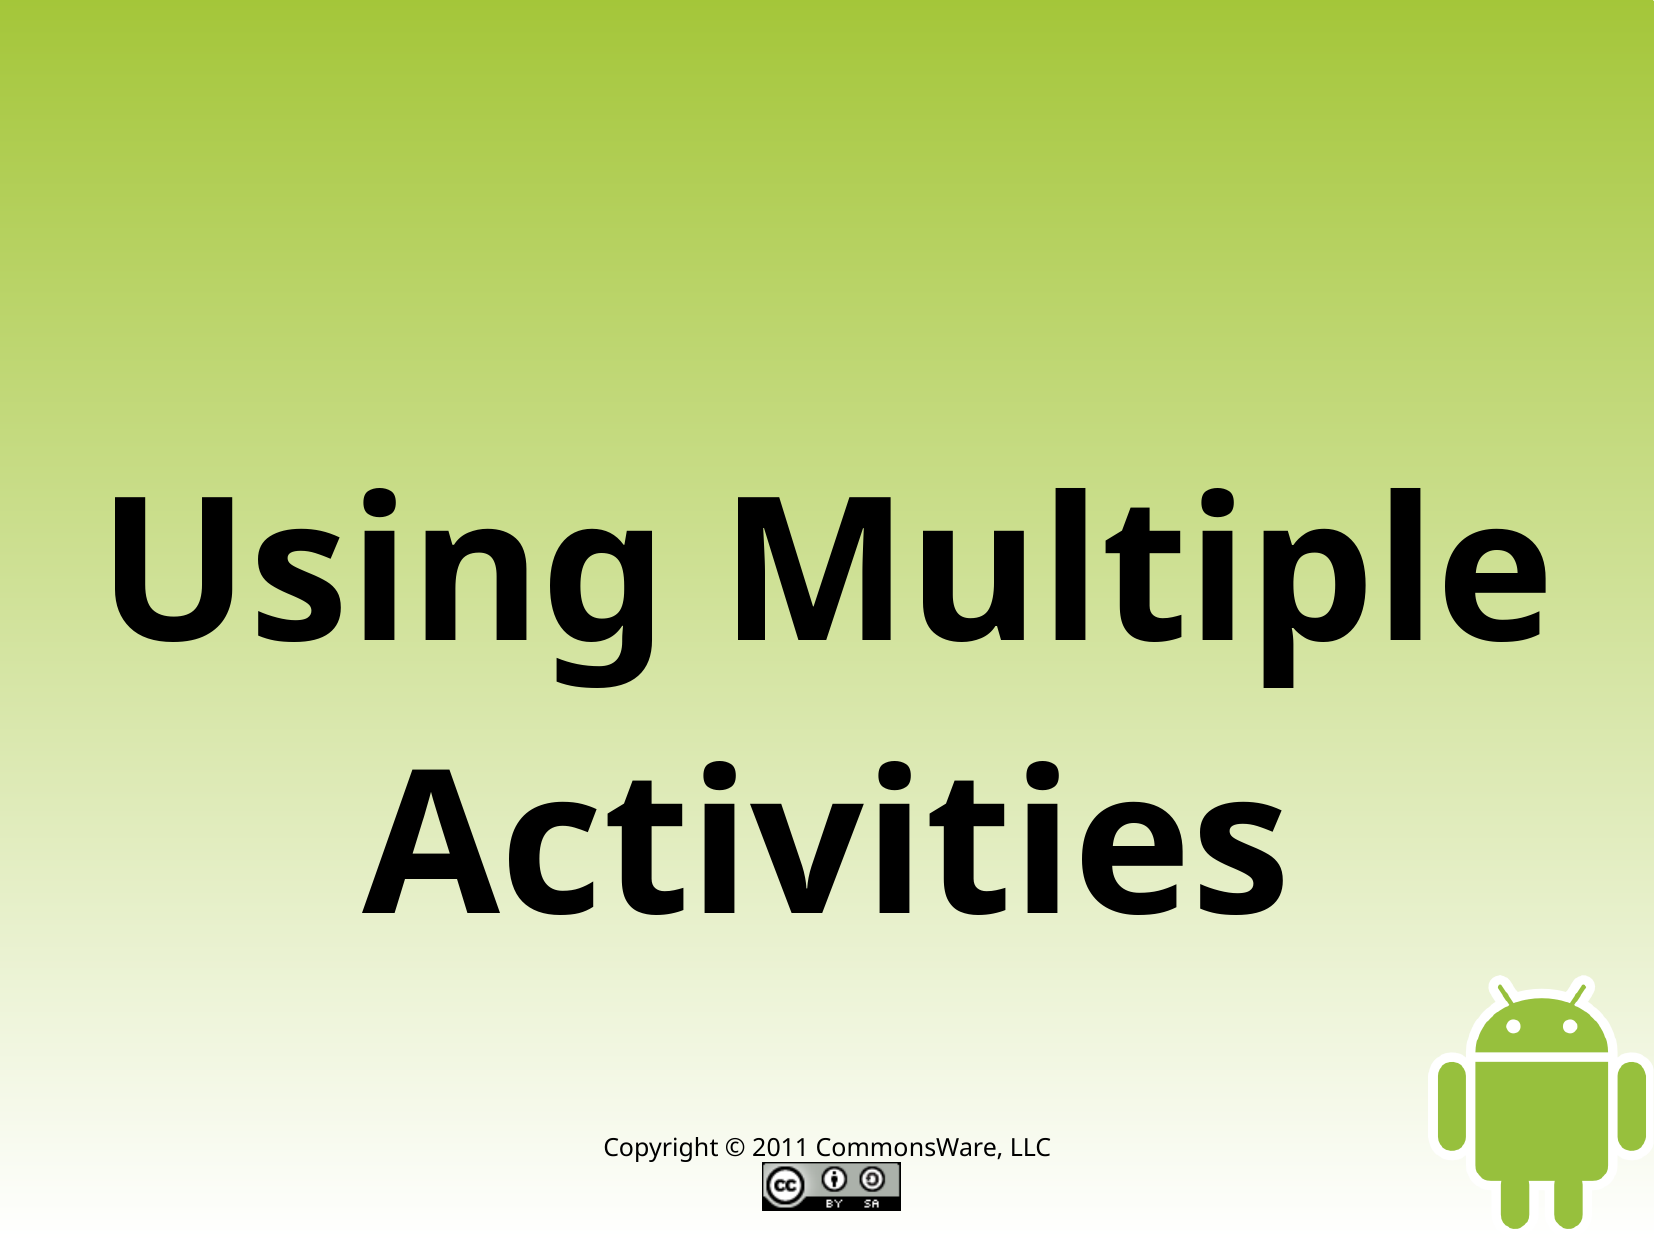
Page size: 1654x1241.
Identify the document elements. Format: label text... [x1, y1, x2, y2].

subtitle Using Multiple Activities [82, 290, 1571, 1109]
picture [762, 1162, 901, 1211]
picture [1428, 975, 1654, 1238]
